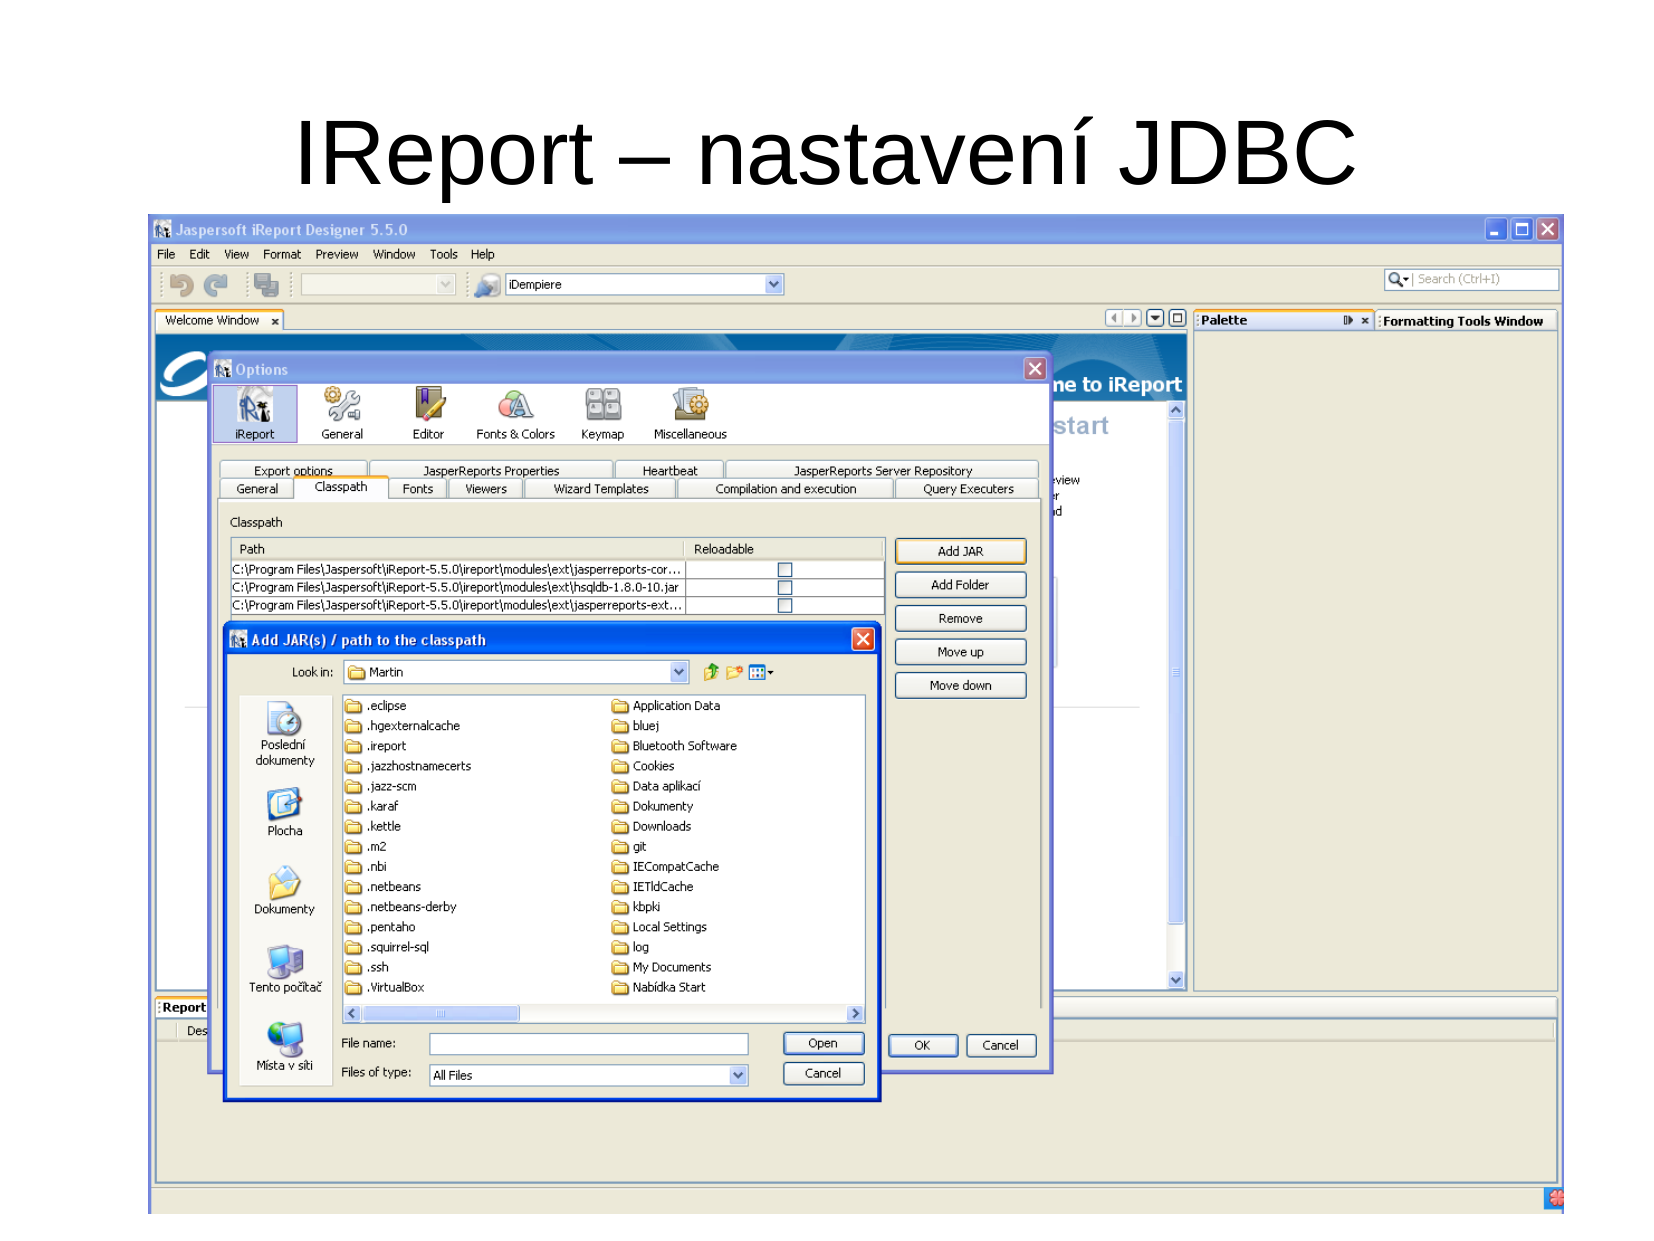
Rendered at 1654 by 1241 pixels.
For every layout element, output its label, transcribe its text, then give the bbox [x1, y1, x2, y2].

title IReport – nastavení JDBC [82, 49, 1571, 257]
picture [148, 214, 1564, 1214]
